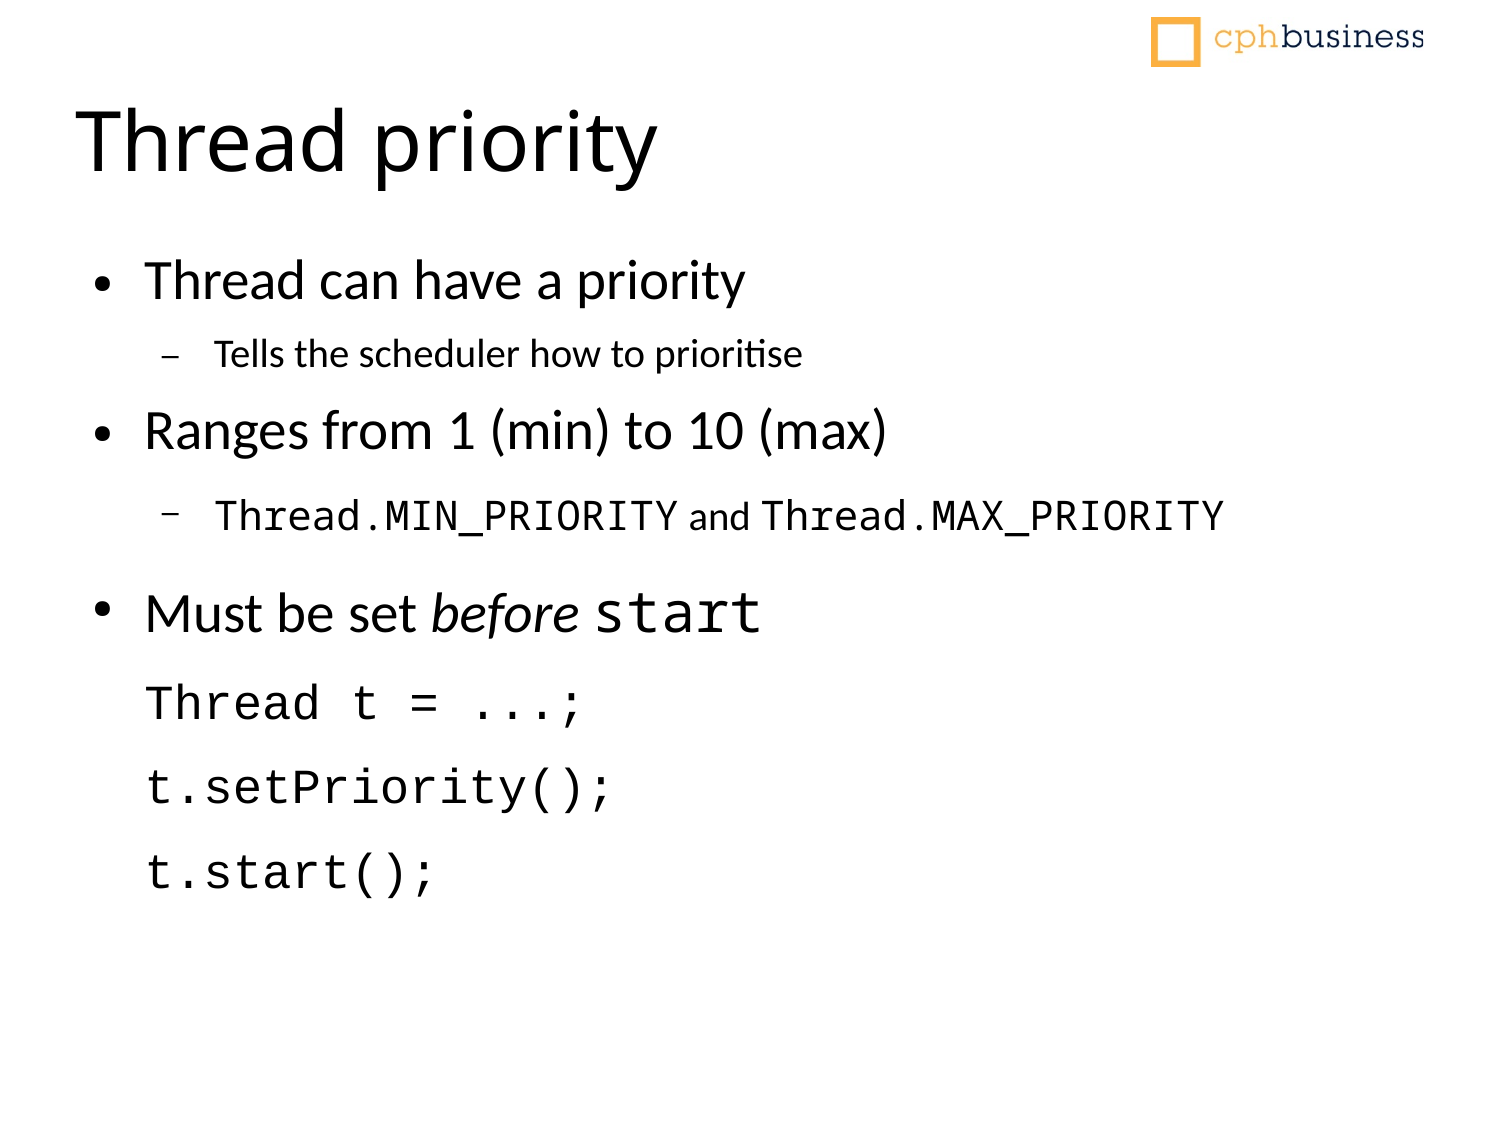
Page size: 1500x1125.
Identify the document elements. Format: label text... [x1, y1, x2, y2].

list Thread can have a priority Tells the scheduler how to prioritise Ranges from 1 (min) to 10 (max) Thread.MIN_PRIORITY and Thread.MAX_PRIORITY Must be set before start Thread t = ...; t.setPriority(); t.start(); [75, 257, 1425, 910]
picture [1151, 17, 1424, 44]
title Thread priority [75, 44, 1425, 233]
